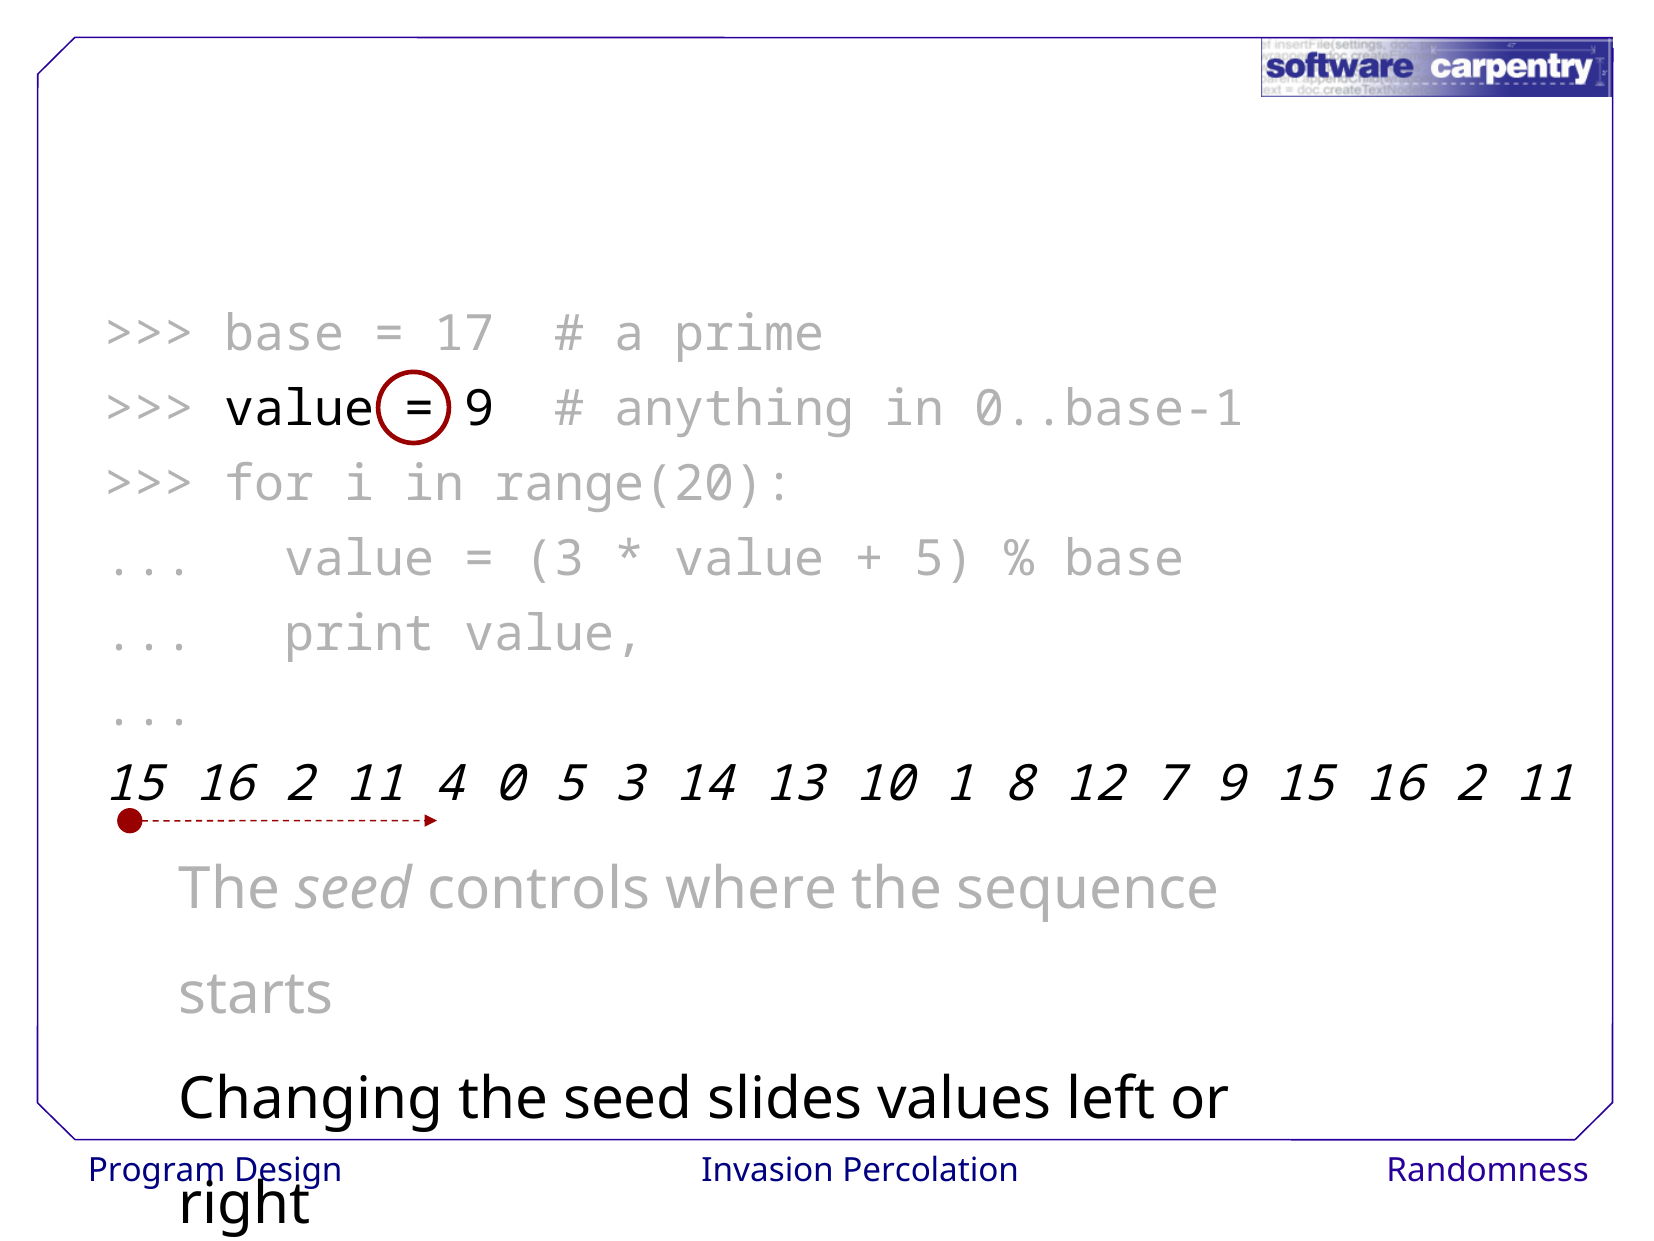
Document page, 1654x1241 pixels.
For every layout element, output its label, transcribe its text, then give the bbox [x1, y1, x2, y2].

picture [1261, 39, 1613, 97]
text_box >>> base = 17 # a prime >>> value = 9 # anything in 0..base-1 >>> for i in range(20): ... value = (3 * value + 5) % base ... print value, ... 15 16 2 11 4 0 5 3 14 13 10 1 8 12 7 9 15 16 2 11 [89, 277, 1508, 703]
text_box The seed controls where the sequence starts Changing the seed slides values left or right [164, 807, 1386, 1241]
text_box [117, 808, 142, 833]
